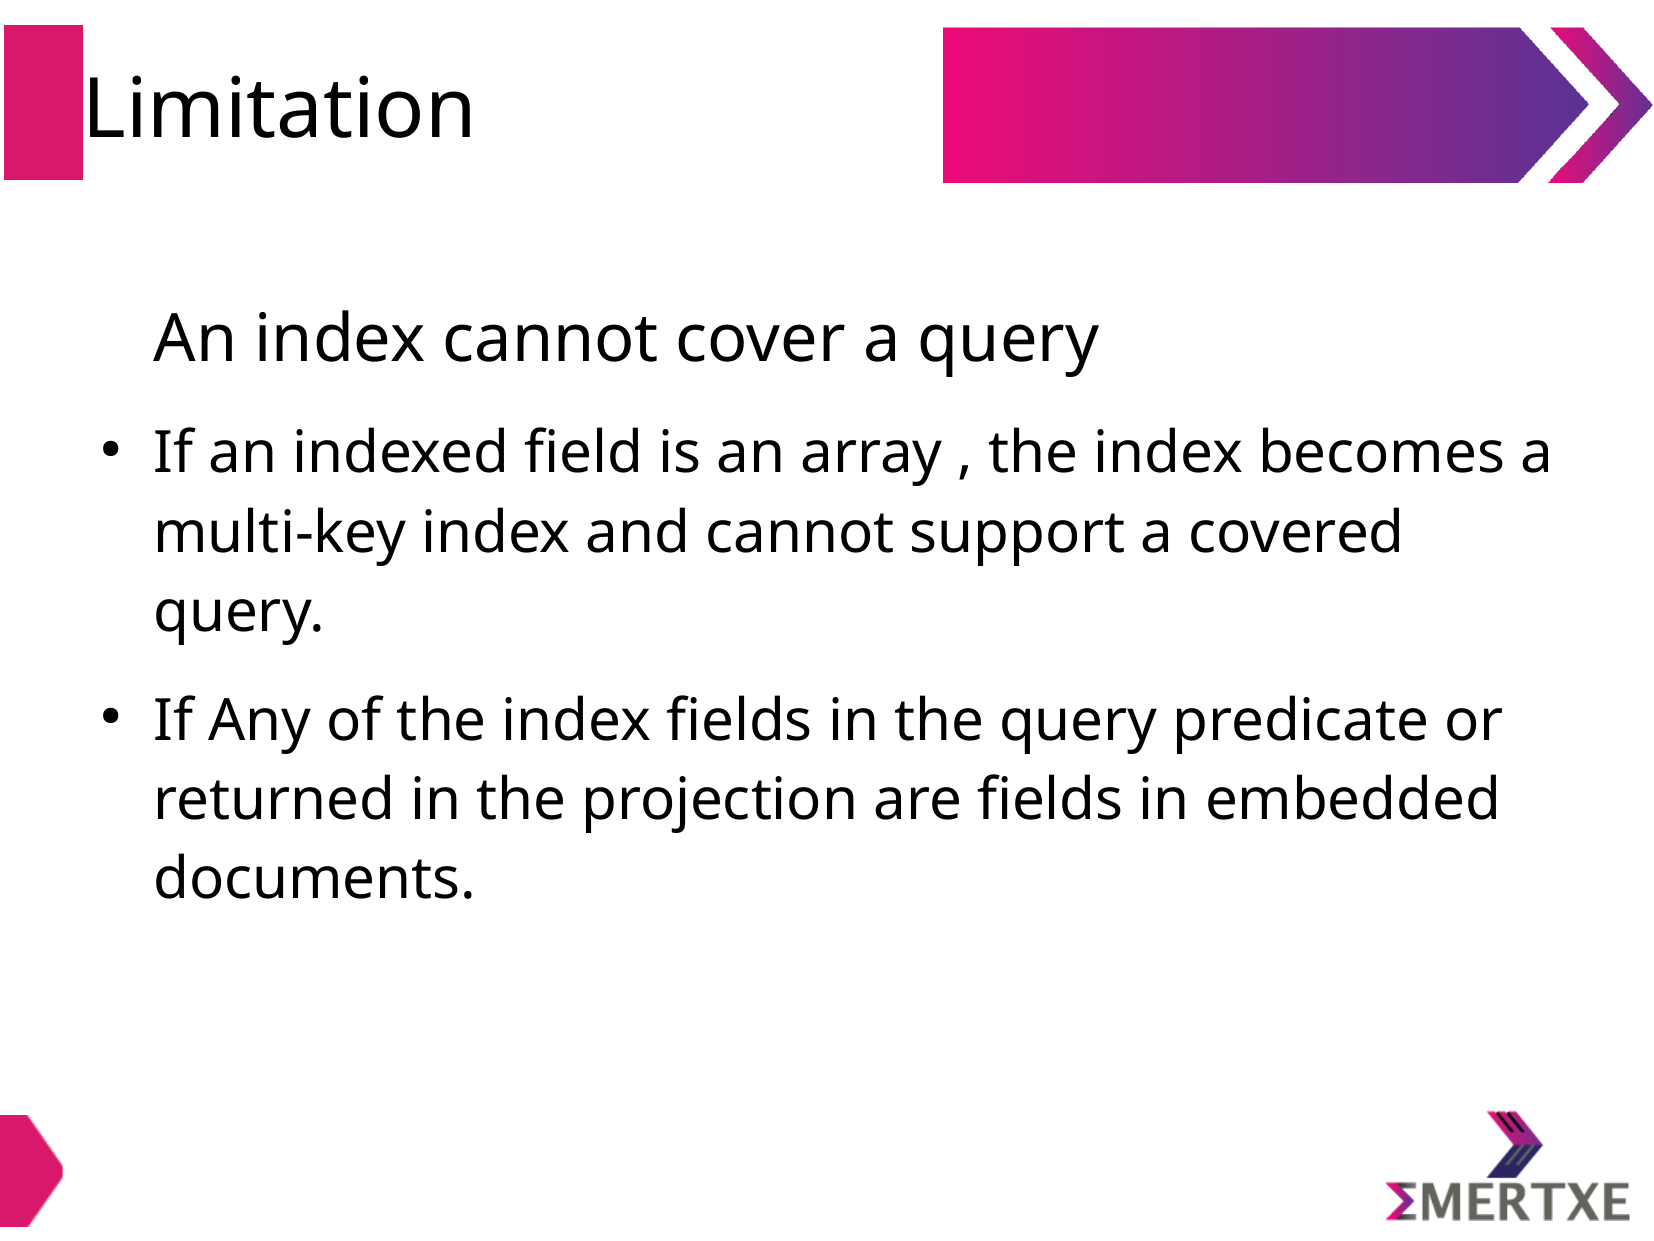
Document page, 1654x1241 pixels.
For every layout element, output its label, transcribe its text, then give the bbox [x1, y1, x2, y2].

list An index cannot cover a query If an indexed field is an array , the index becomes a multi-key index and cannot support a covered query. If Any of the index fields in the query predicate or returned in the projection are fields in embedded documents. [82, 290, 1571, 1010]
picture [1571, 27, 1653, 183]
picture [1385, 1107, 1631, 1221]
title Limitation [82, 2, 1571, 210]
